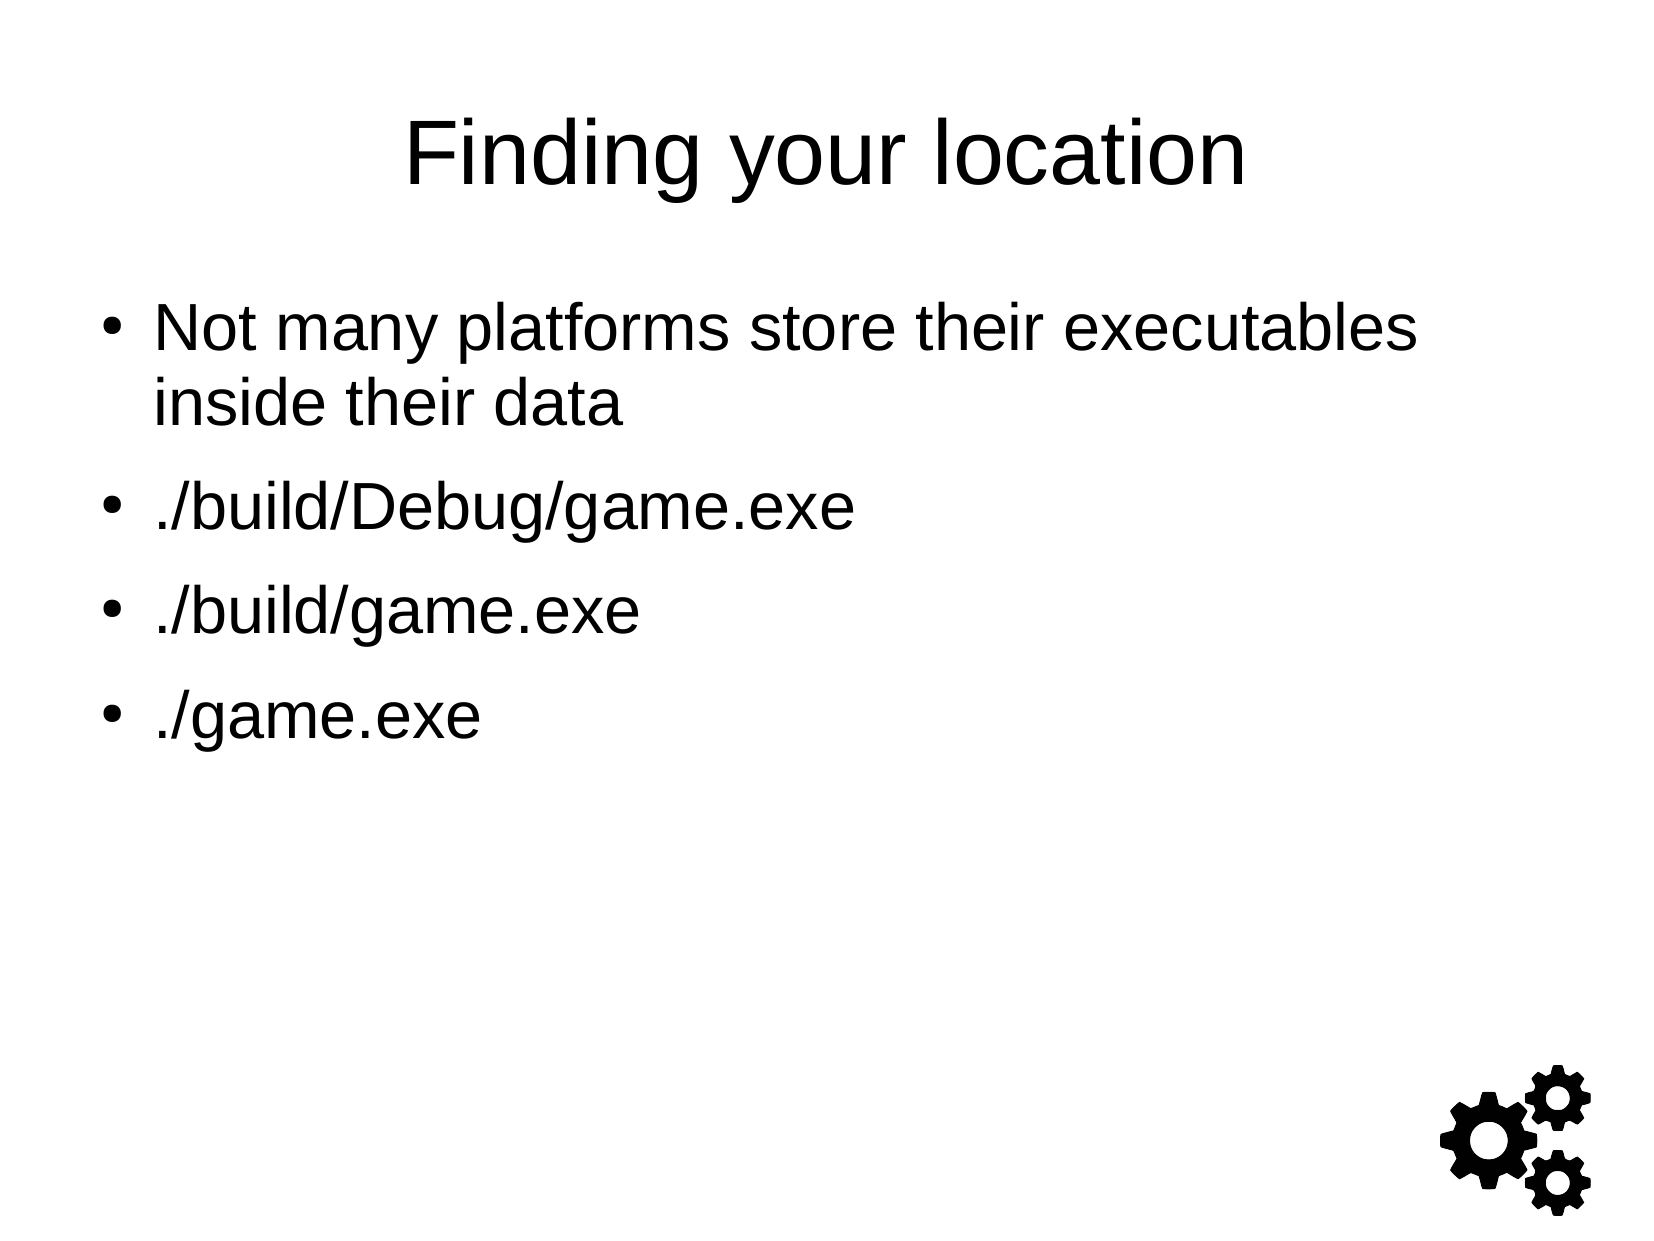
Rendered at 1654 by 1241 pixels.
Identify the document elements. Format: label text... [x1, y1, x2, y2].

title Finding your location [82, 49, 1571, 257]
picture [1440, 1065, 1591, 1216]
list Not many platforms store their executables inside their data ./build/Debug/game.exe ./build/game.exe ./game.exe [82, 290, 1571, 1010]
